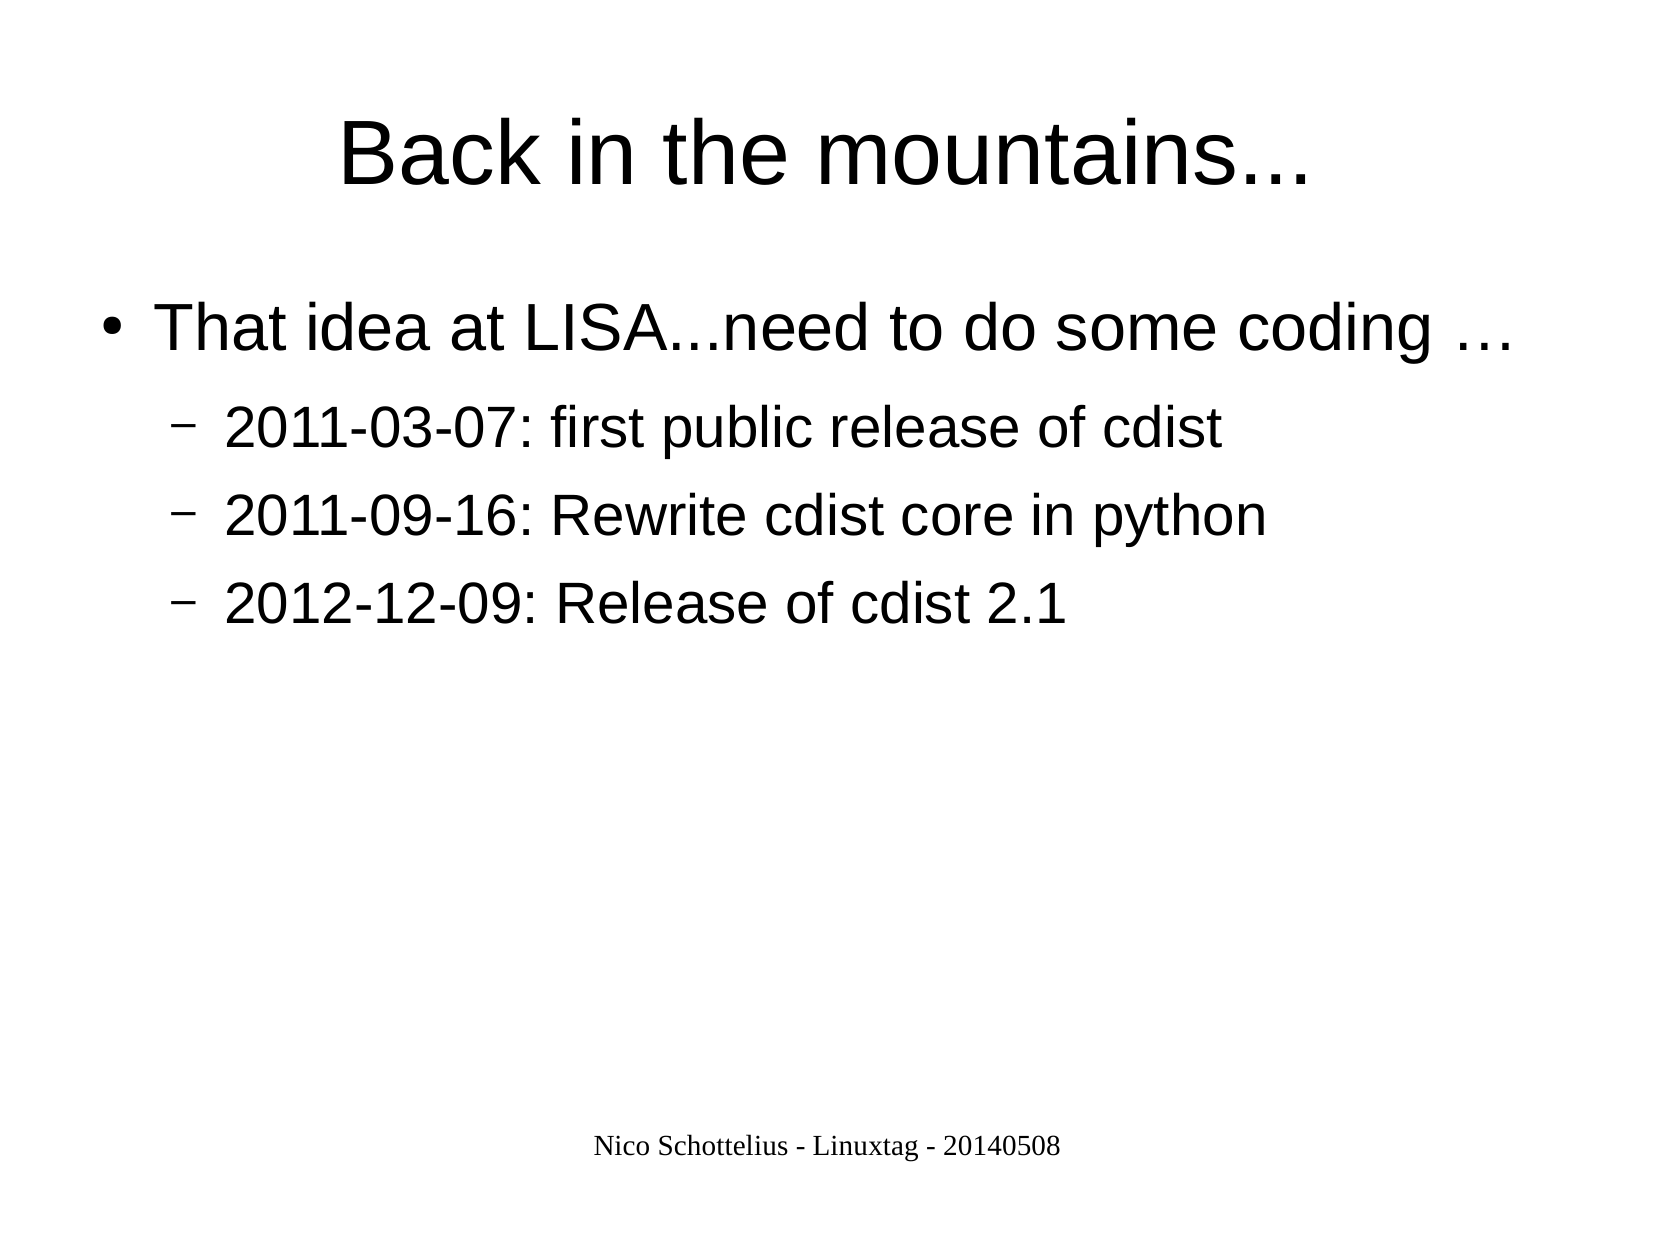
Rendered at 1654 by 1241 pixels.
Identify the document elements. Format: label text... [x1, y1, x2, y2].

list That idea at LISA...need to do some coding … 2011-03-07: first public release of cdist 2011-09-16: Rewrite cdist core in python 2012-12-09: Release of cdist 2.1 [82, 290, 1538, 1010]
title Back in the mountains... [82, 49, 1571, 257]
